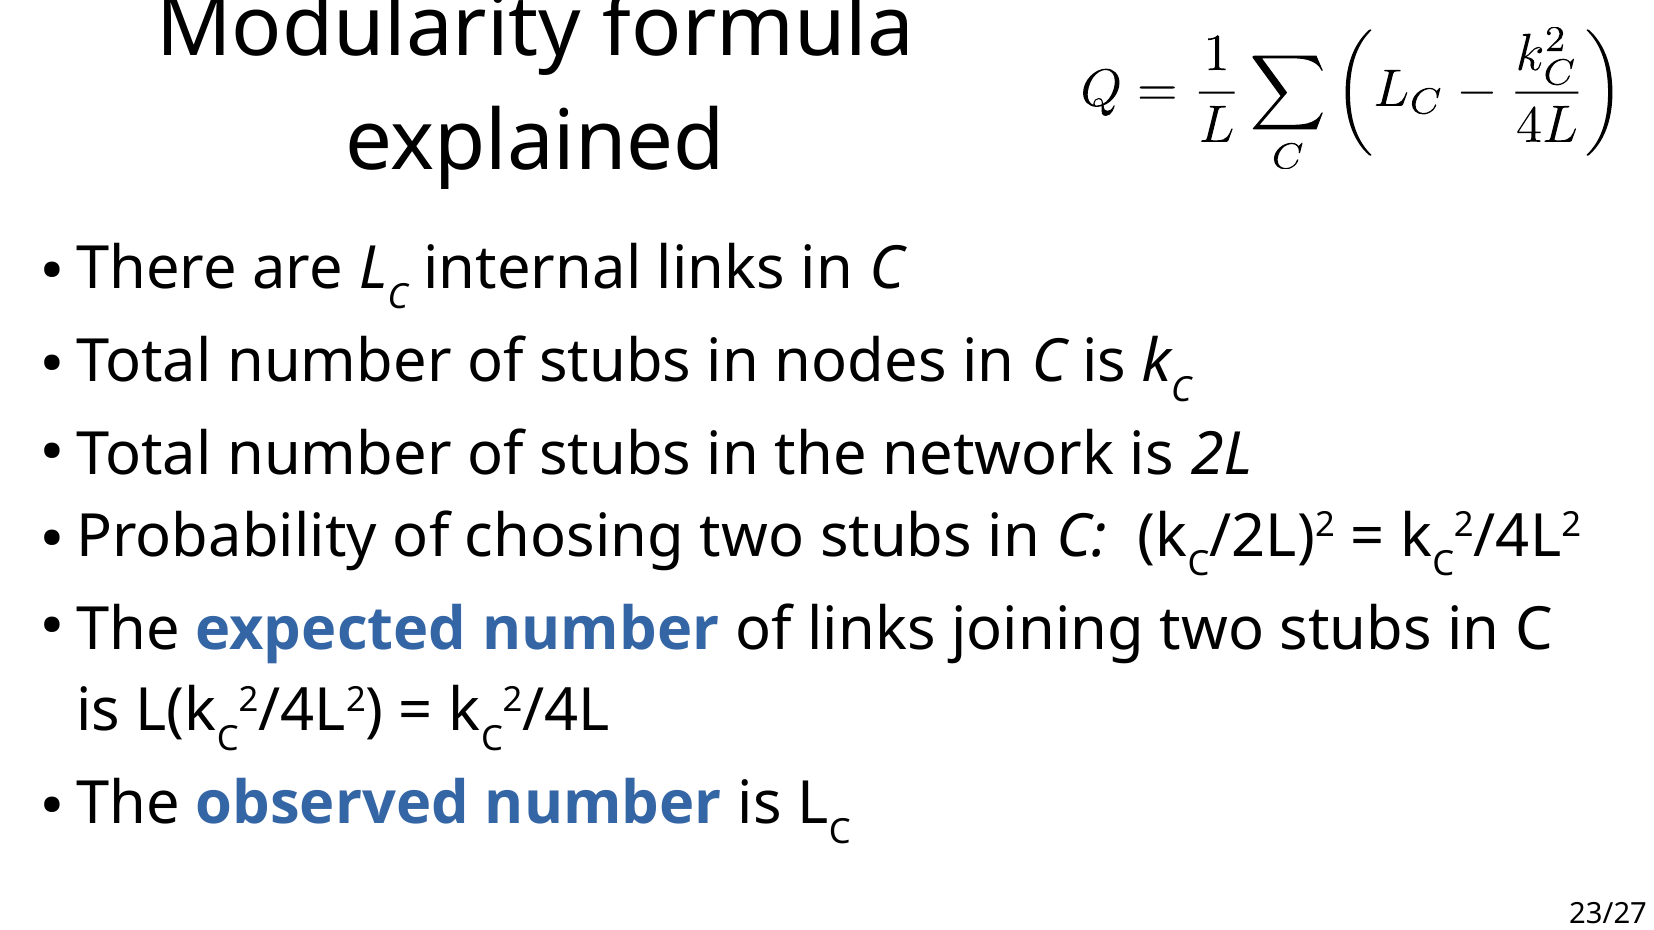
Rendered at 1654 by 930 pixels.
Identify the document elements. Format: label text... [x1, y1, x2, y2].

list There are LC internal links in C Total number of stubs in nodes in C is kC Total number of stubs in the network is 2L Probability of chosing two stubs in C: (kC/2L)2 = kC2/4L2 The expected number of links joining two stubs in C is L(kC2/4L2) = kC2/4L The observed number is LC [30, 225, 1606, 871]
picture [1080, 27, 1624, 169]
title Modularity formula explained [5, 13, 1066, 147]
